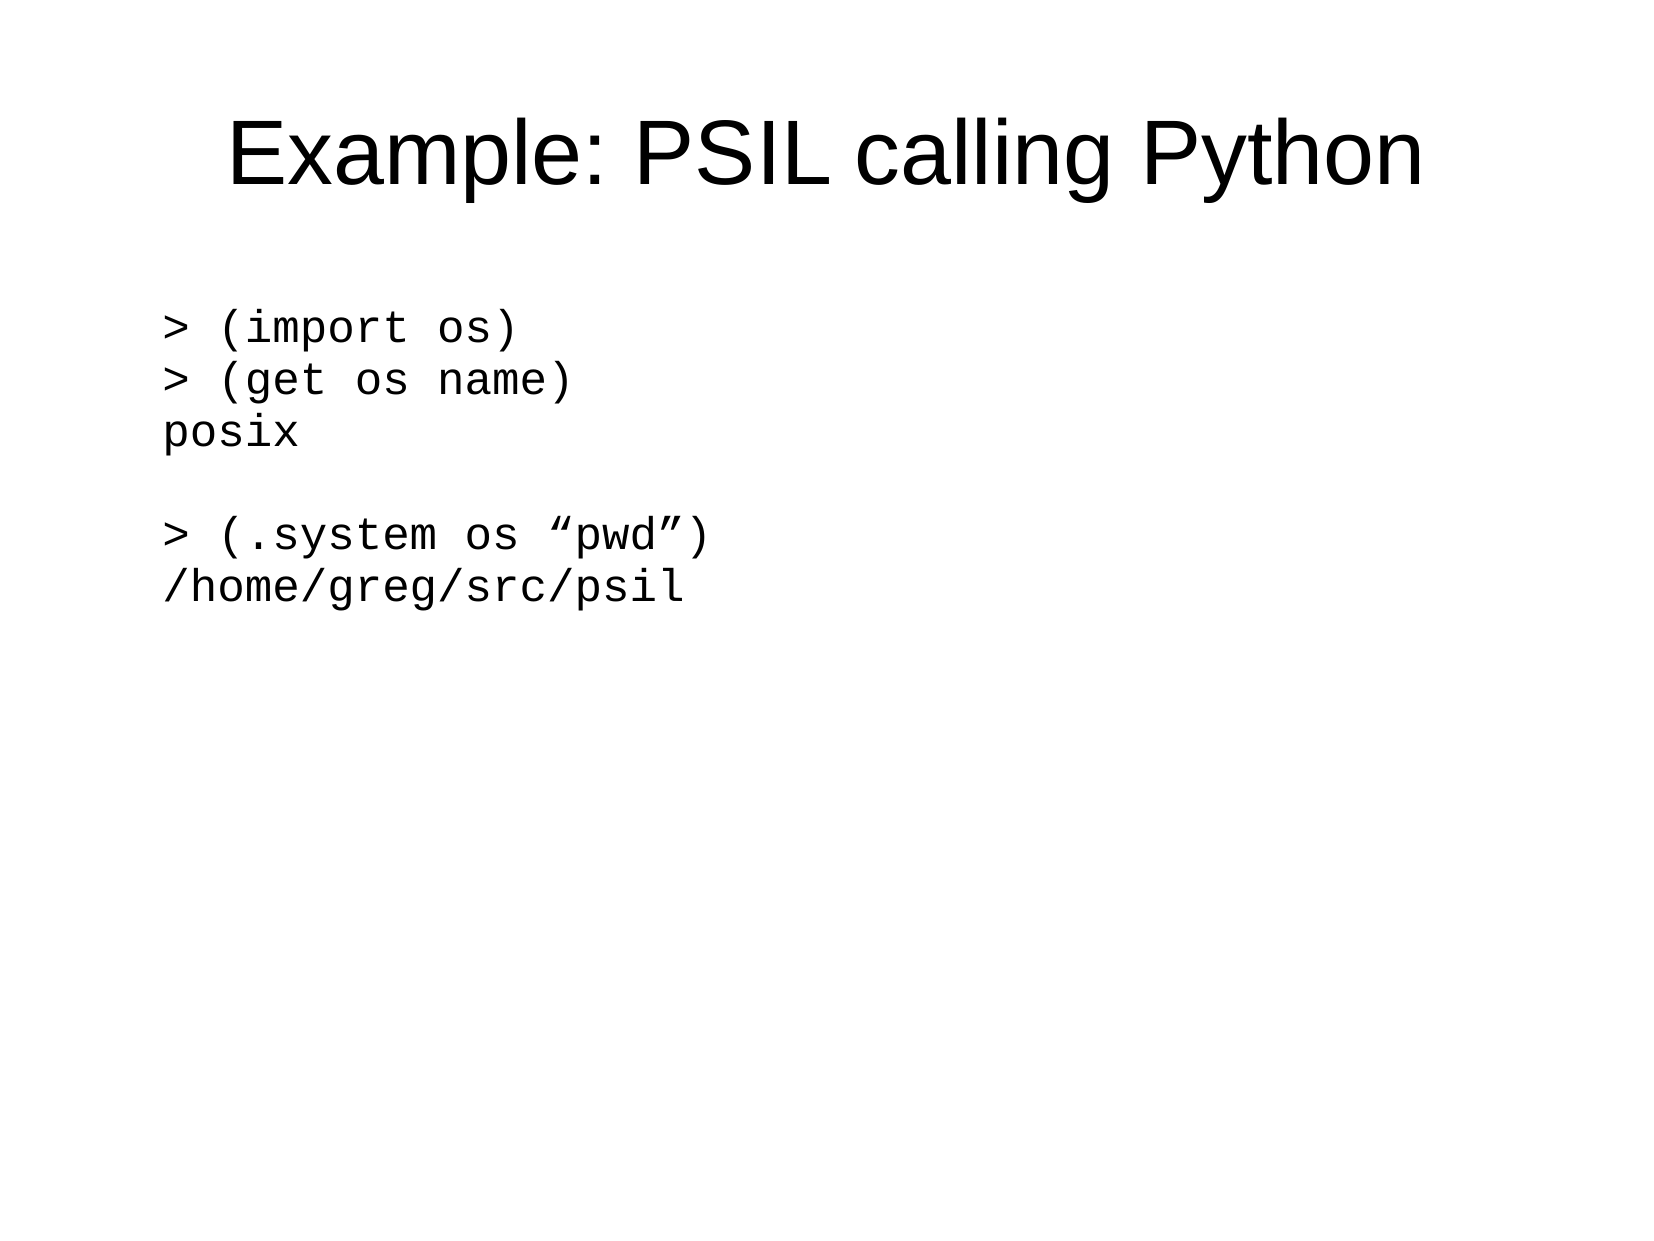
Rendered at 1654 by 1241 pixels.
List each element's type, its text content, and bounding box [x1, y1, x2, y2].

text_box > (import os) > (get os name) posix > (.system os “pwd”) /home/greg/src/psil [147, 297, 1536, 1093]
title Example: PSIL calling Python [82, 49, 1571, 257]
